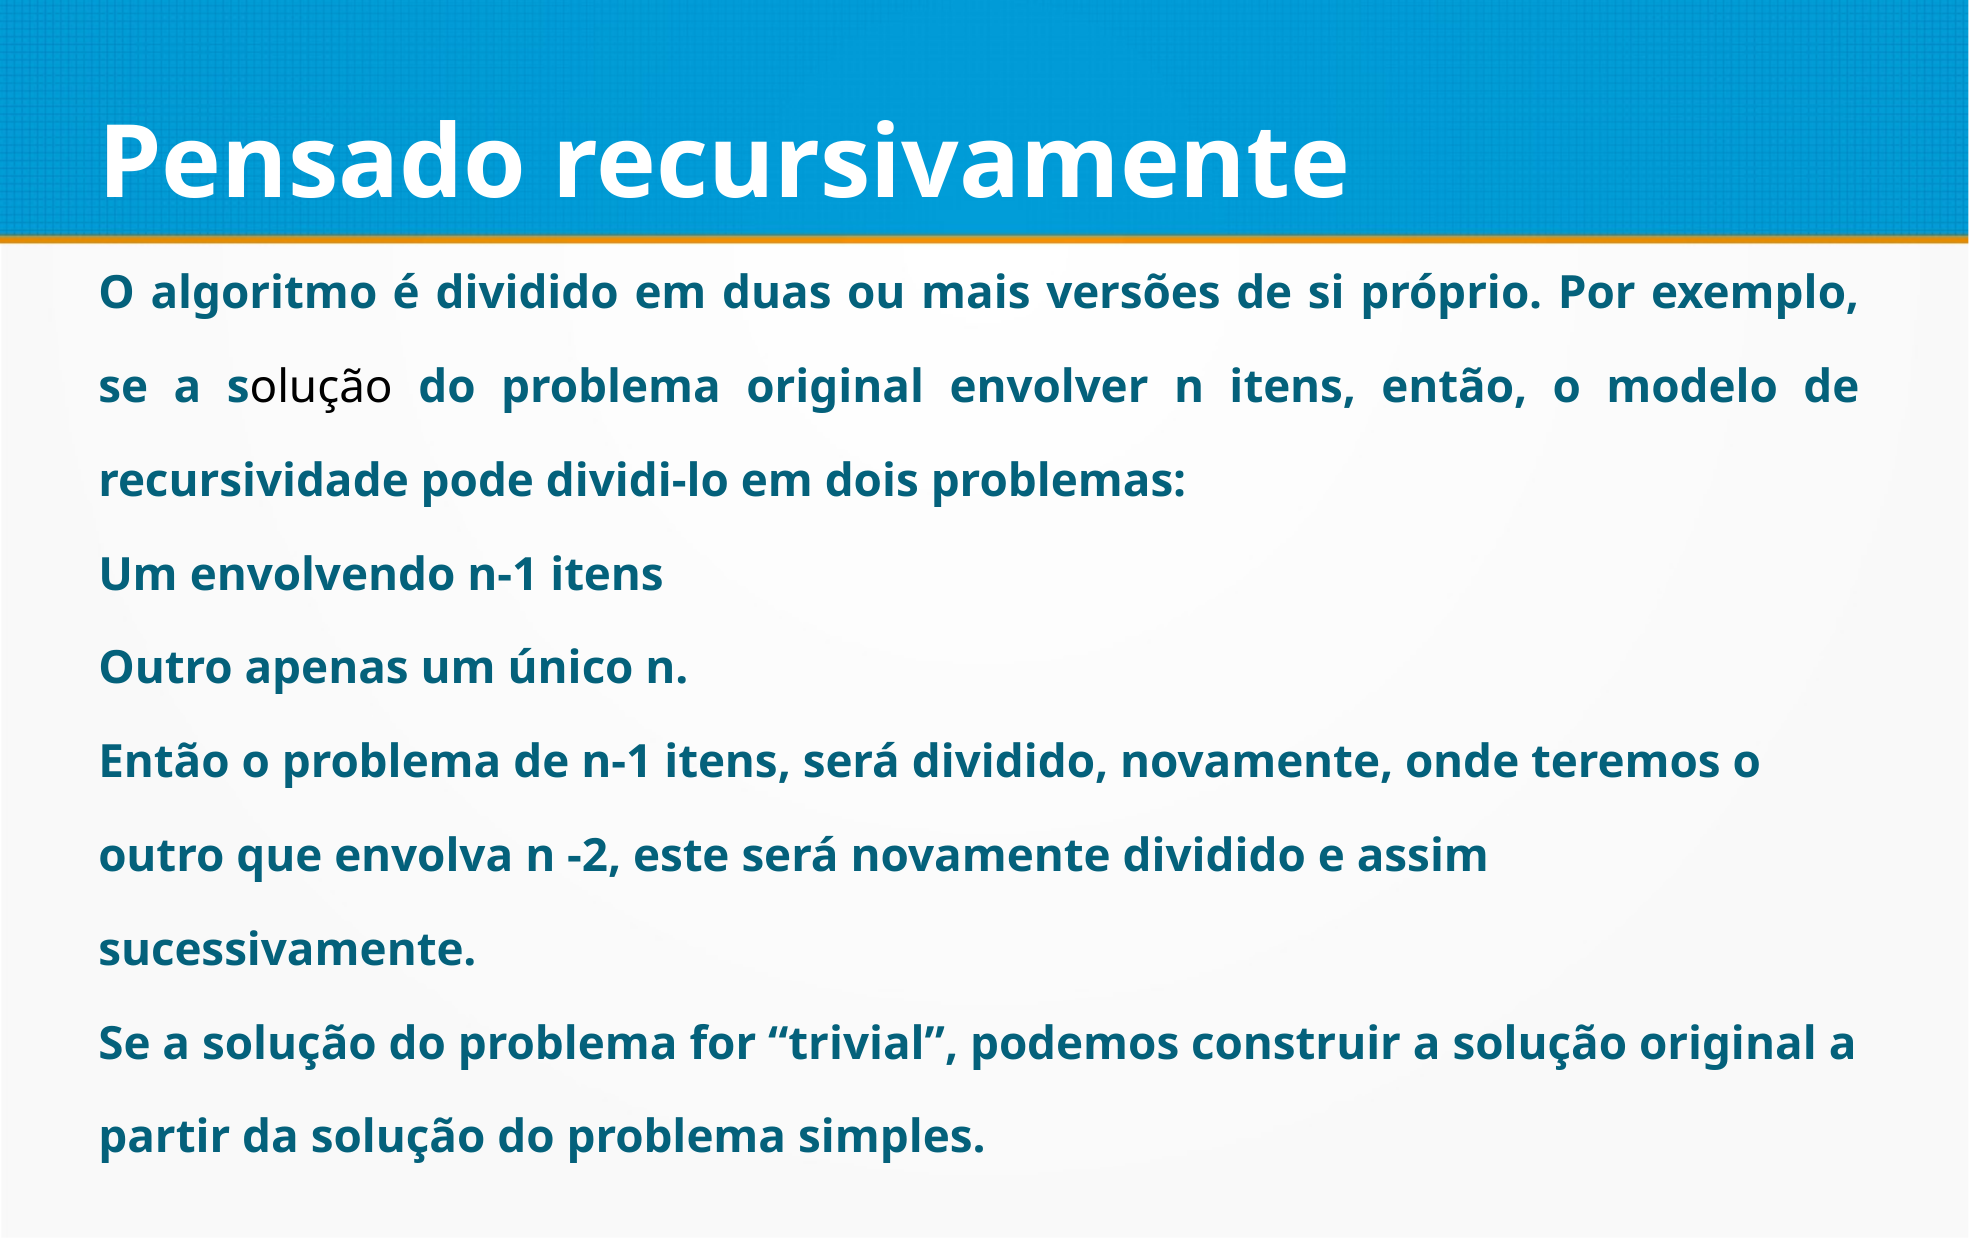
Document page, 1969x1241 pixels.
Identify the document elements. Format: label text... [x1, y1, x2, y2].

title Pensado recursivamente [98, 19, 1870, 227]
subtitle O algoritmo é dividido em duas ou mais versões de si próprio. Por exemplo, se a solução do problema original envolver n itens, então, o modelo de recursividade pode dividi-lo em dois problemas: Um envolvendo n-1 itens Outro apenas um único n. Então o problema de n-1 itens, será dividido, novamente, onde teremos o outro que envolva n -2, este será novamente dividido e assim sucessivamente. Se a solução do problema for “trivial”, podemos construir a solução original a partir da solução do problema simples. [98, 297, 1861, 1098]
picture [0, 233, 1969, 1241]
